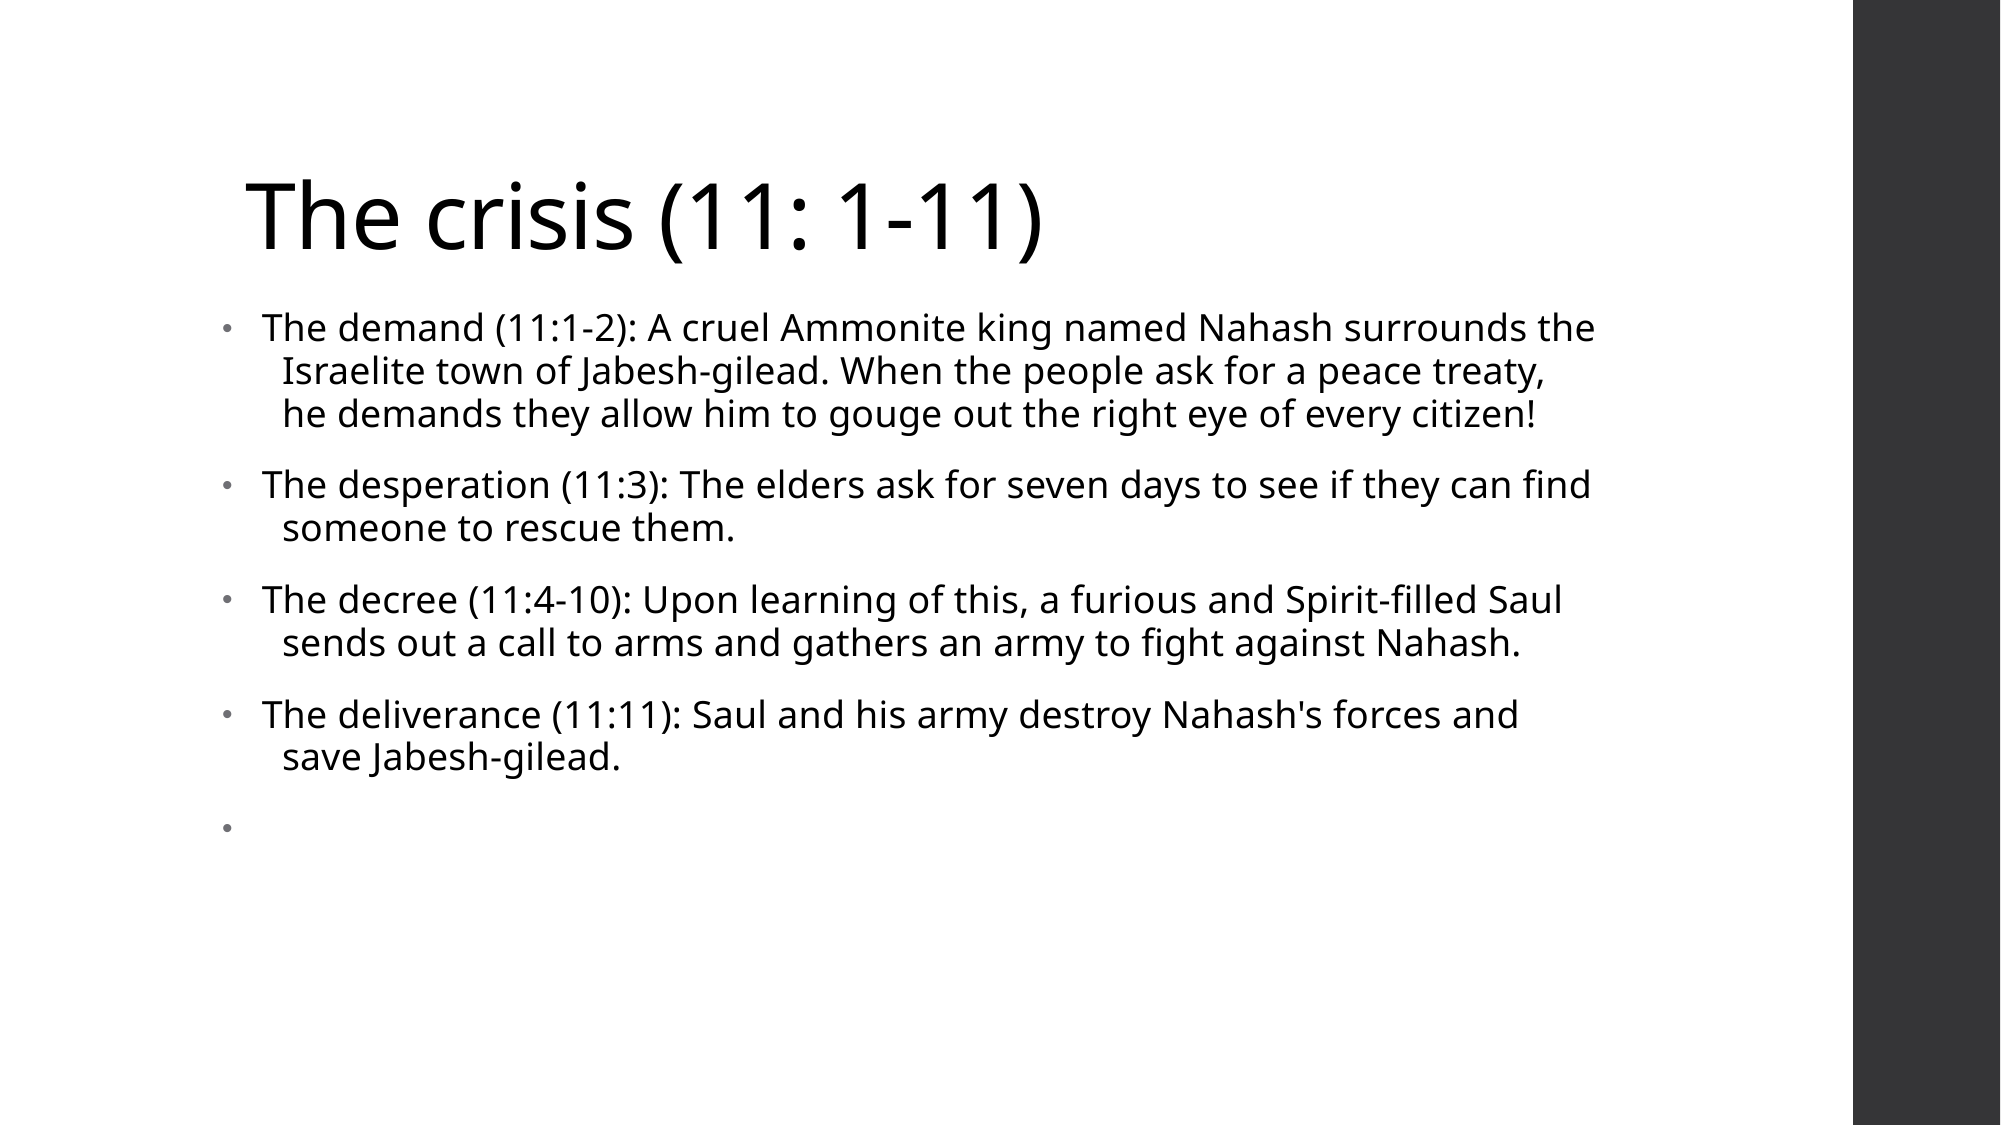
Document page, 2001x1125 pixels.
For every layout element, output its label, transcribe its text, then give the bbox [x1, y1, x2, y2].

title The crisis (11: 1-11) [206, 60, 1797, 278]
list The demand (11:1-2): A cruel Ammonite king named Nahash surrounds the Israelite town of Jabesh-gilead. When the people ask for a peace treaty, he demands they allow him to gouge out the right eye of every citizen! The desperation (11:3): The elders ask for seven days to see if they can find someone to rescue them. The decree (11:4-10): Upon learning of this, a furious and Spirit-filled Saul sends out a call to arms and gathers an army to fight against Nahash. The deliverance (11:11): Saul and his army destroy Nahash's forces and save Jabesh-gilead. [206, 299, 1617, 1014]
